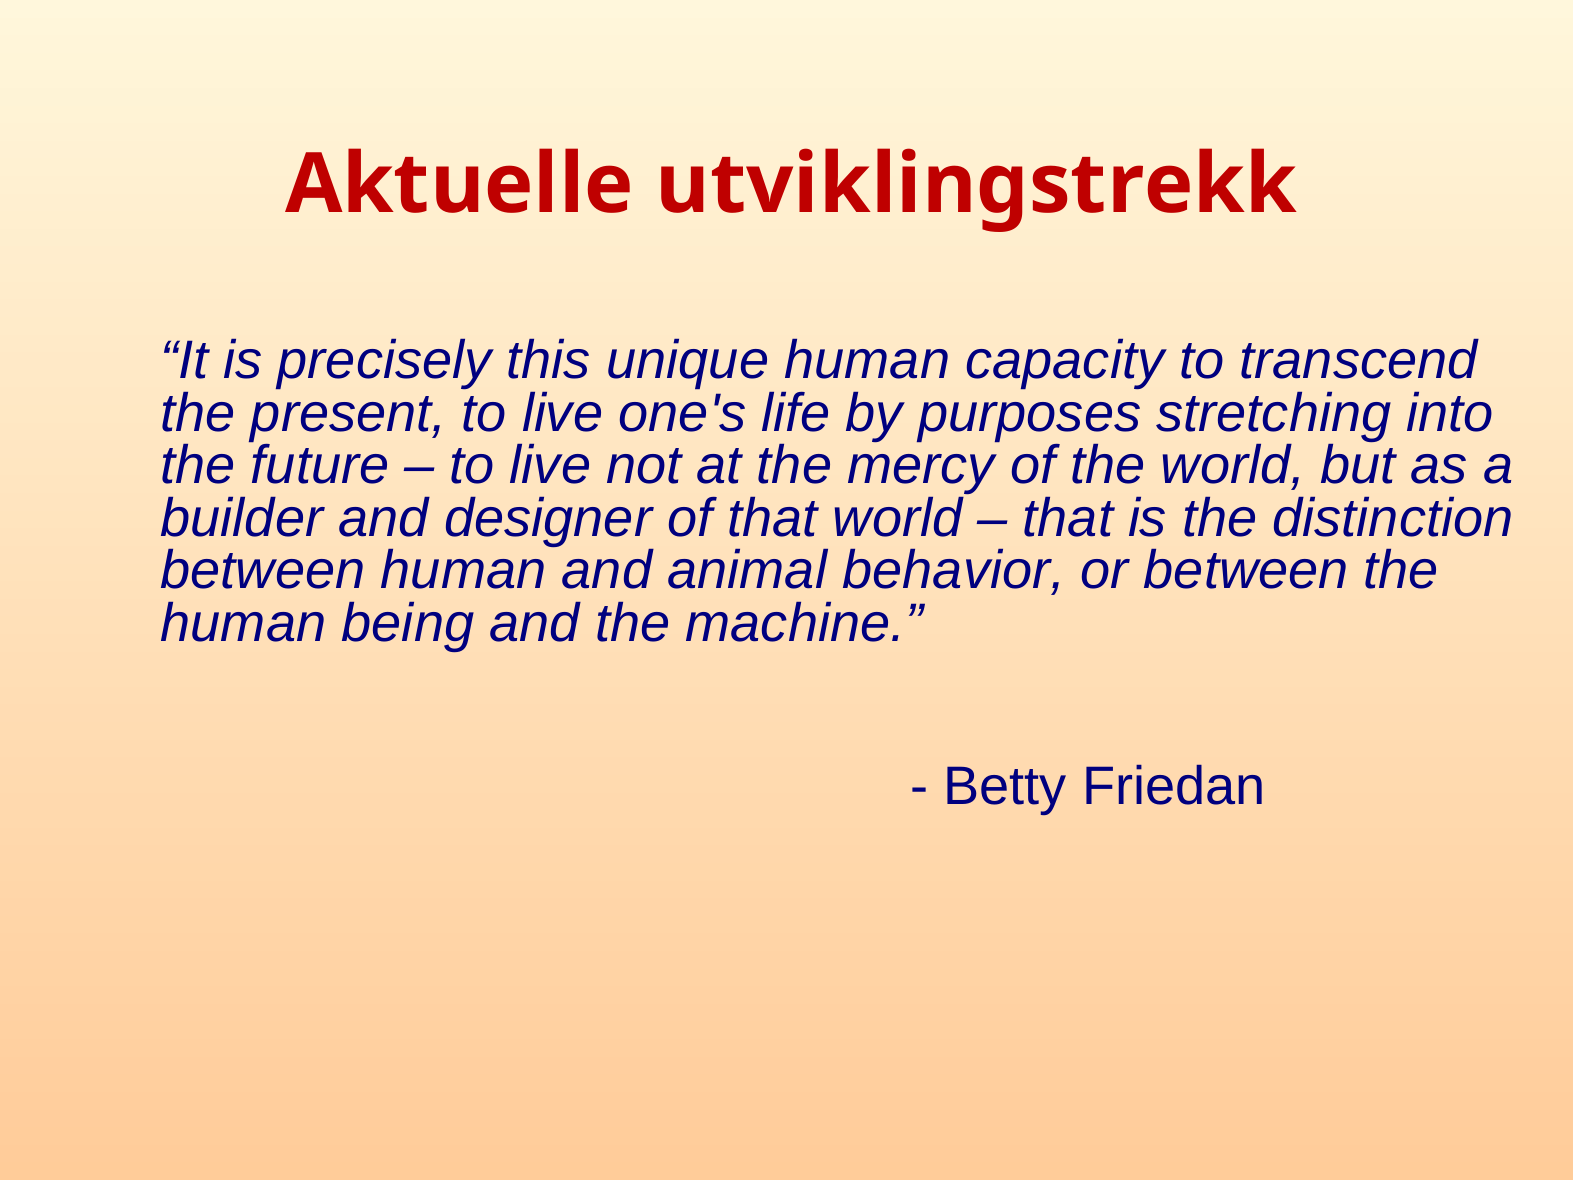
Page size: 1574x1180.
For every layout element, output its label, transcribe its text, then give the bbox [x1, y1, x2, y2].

title Aktuelle utviklingstrekk [39, 54, 1543, 309]
list “It is precisely this unique human capacity to transcend the present, to live one's life by purposes stretching into the future – to live not at the mercy of the world, but as a builder and designer of that world – that is the distinction between human and animal behavior, or between the human being and the machine.” - Betty Friedan [85, 336, 1539, 1170]
